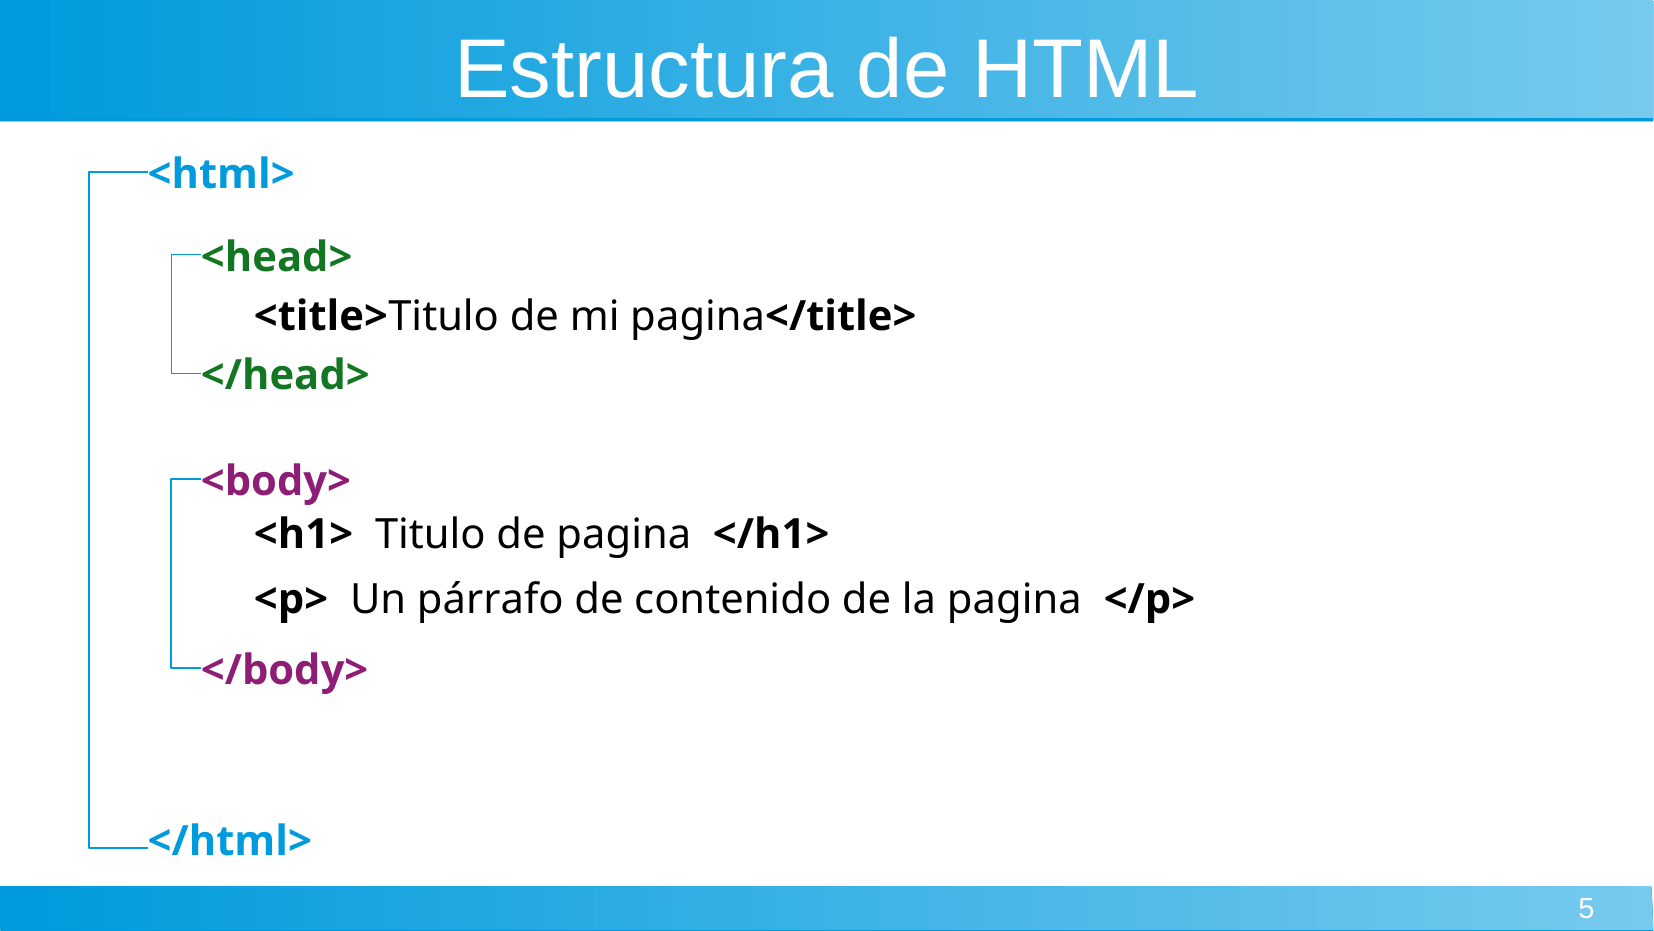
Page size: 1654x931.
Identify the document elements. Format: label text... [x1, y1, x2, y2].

text_box <html> [147, 143, 295, 201]
text_box <h1> Titulo de pagina </h1> [254, 503, 1117, 562]
title Estructura de HTML [59, 22, 1595, 116]
text_box </html> [147, 811, 325, 886]
text_box <body> [200, 450, 473, 508]
text_box <title>Titulo de mi pagina</title> [254, 285, 1182, 343]
text_box <head> [200, 226, 353, 284]
text_box <p> Un párrafo de contenido de la pagina </p> [254, 568, 1264, 650]
text_box </body> [200, 639, 473, 697]
text_box </head> [200, 344, 473, 402]
